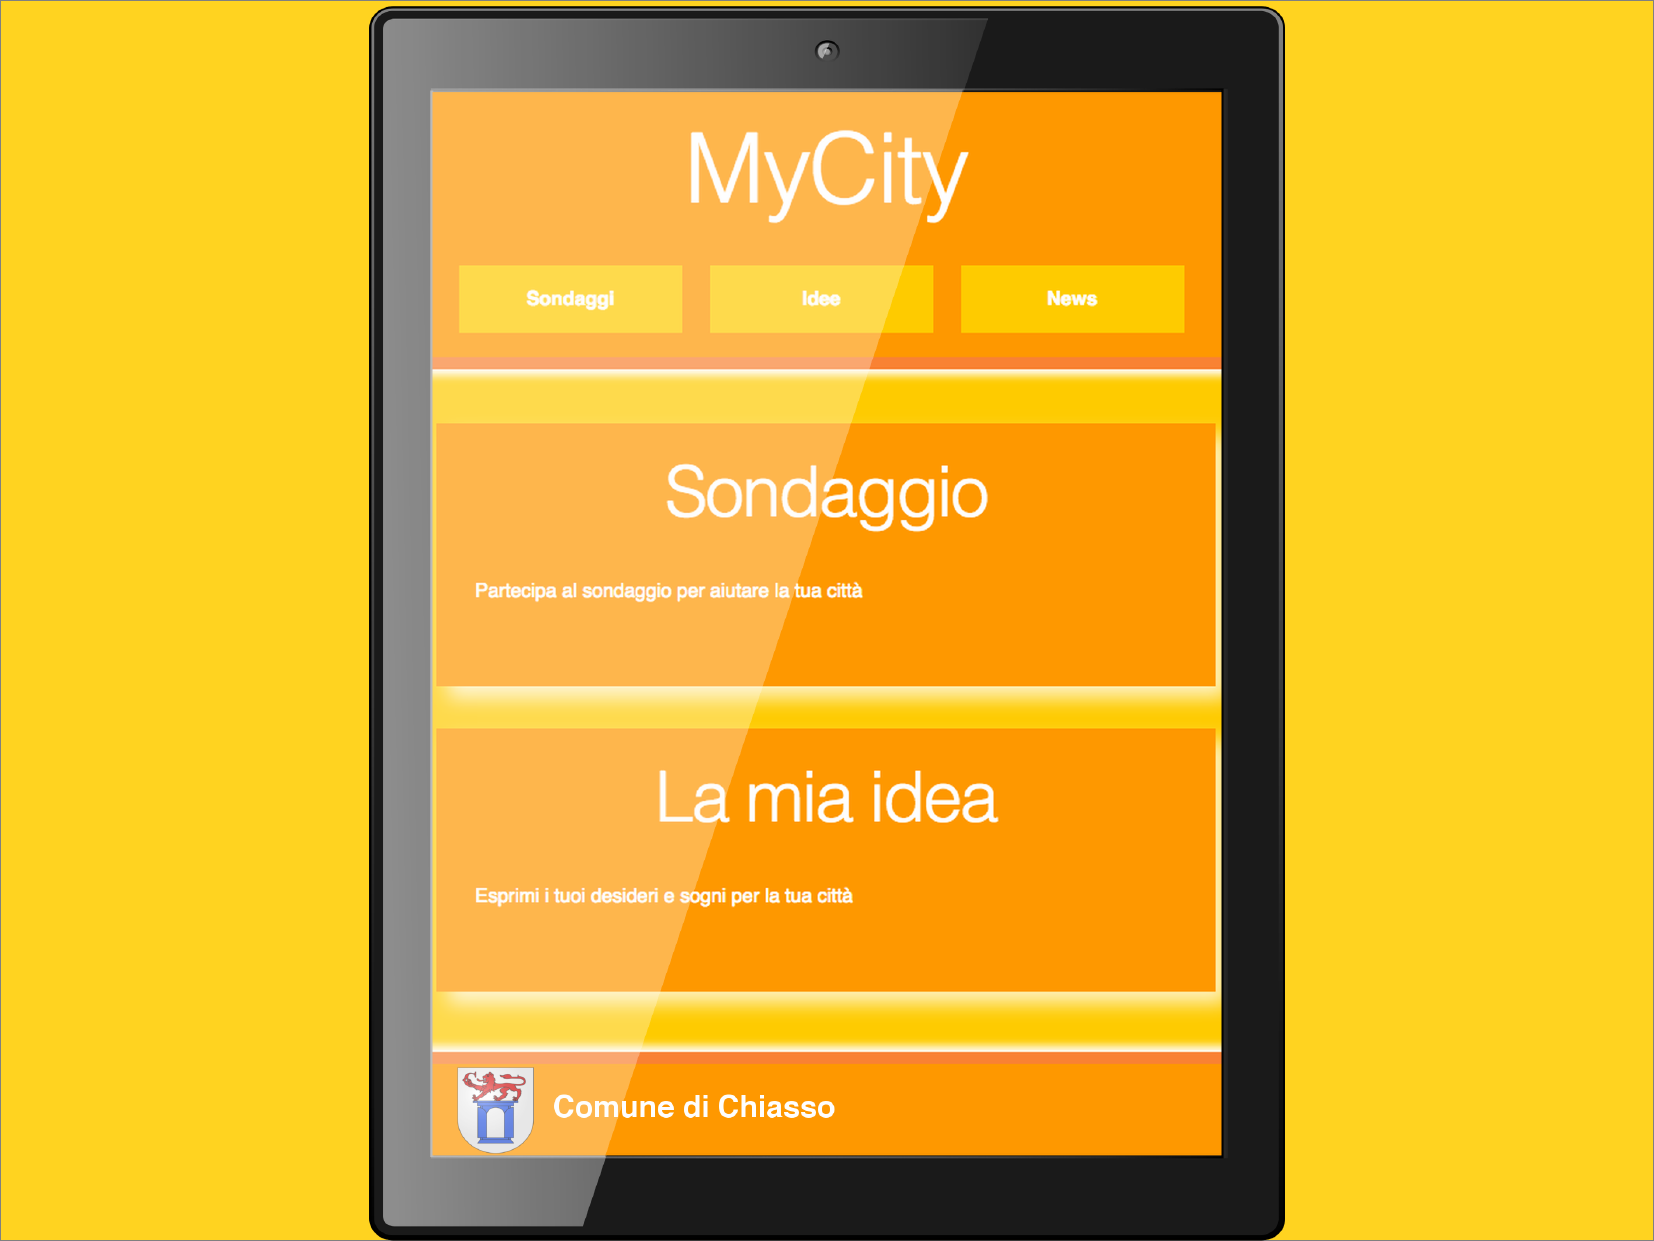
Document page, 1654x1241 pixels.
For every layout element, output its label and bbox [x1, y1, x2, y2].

text_box [0, 0, 369, 1241]
picture [369, 0, 1285, 1241]
text_box [1285, 0, 1654, 1241]
